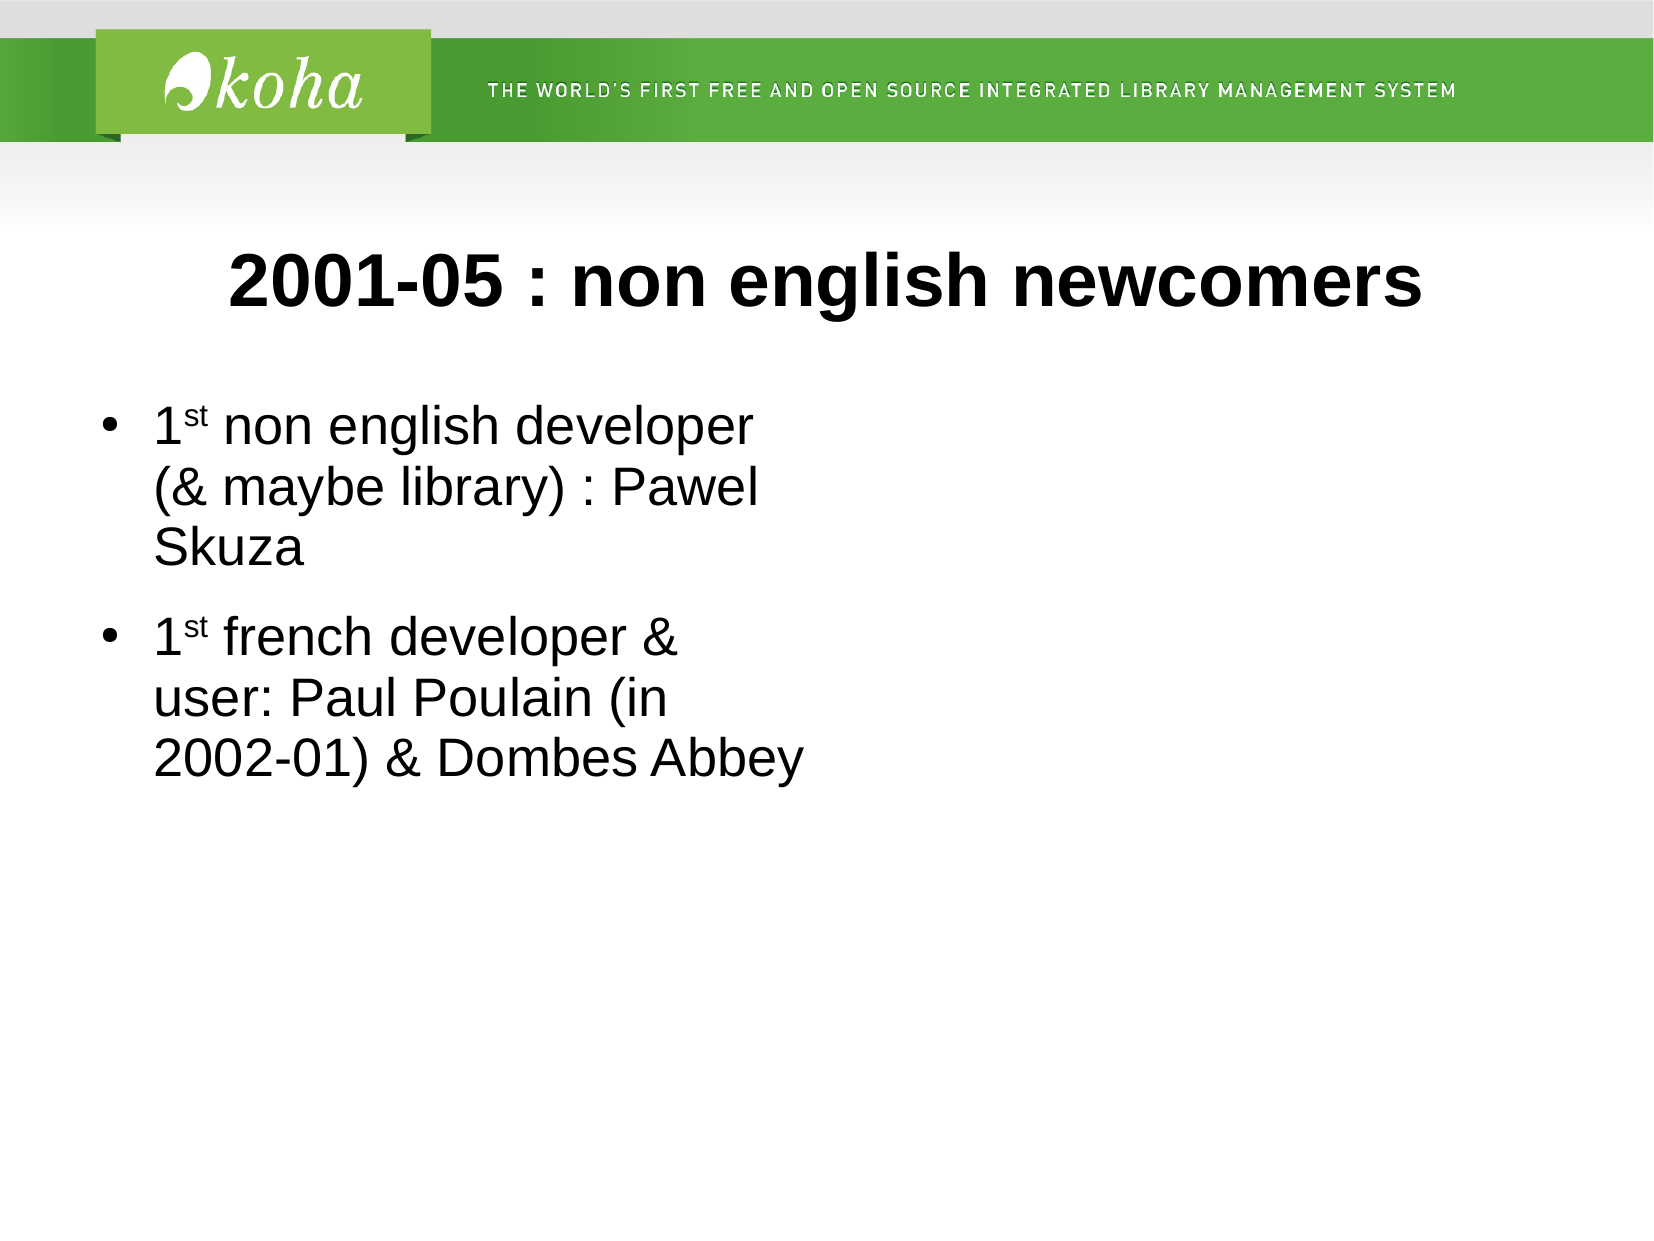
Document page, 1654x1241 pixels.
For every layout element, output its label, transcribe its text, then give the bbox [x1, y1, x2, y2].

list 1st non english developer (& maybe library) : Pawel Skuza 1st french developer & user: Paul Poulain (in 2002-01) & Dombes Abbey [82, 395, 809, 1115]
picture [0, 0, 1654, 1241]
title 2001-05 : non english newcomers [82, 177, 1571, 385]
